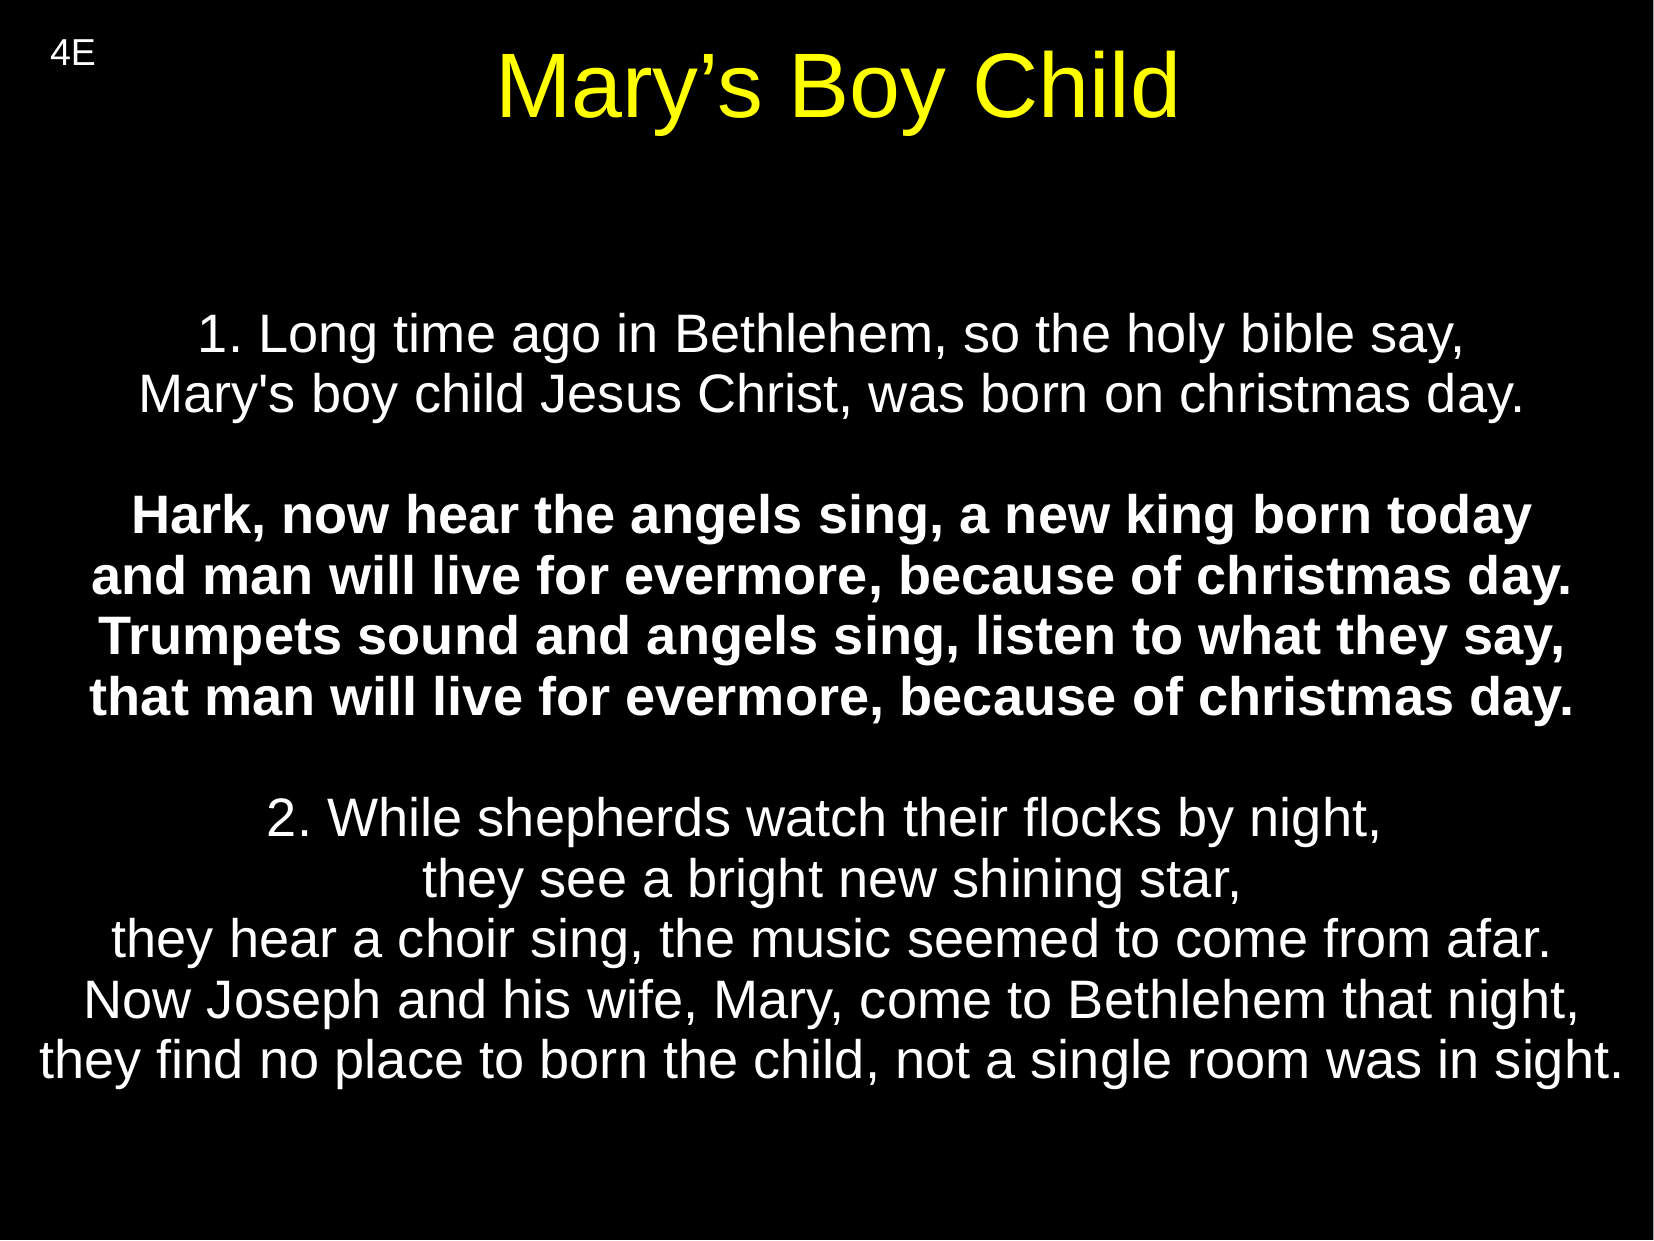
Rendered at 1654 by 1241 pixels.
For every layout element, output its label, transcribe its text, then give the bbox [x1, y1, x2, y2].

text_box 4E [35, 23, 130, 81]
list 1. Long time ago in Bethlehem, so the holy bible say, Mary's boy child Jesus Christ, was born on christmas day. Hark, now hear the angels sing, a new king born today and man will live for evermore, because of christmas day. Trumpets sound and angels sing, listen to what they say, that man will live for evermore, because of christmas day. 2. While shepherds watch their flocks by night, they see a bright new shining star, they hear a choir sing, the music seemed to come from afar. Now Joseph and his wife, Mary, come to Bethlehem that night, they find no place to born the child, not a single room was in sight. [35, 177, 1630, 1217]
title Mary’s Boy Child [94, 5, 1583, 166]
